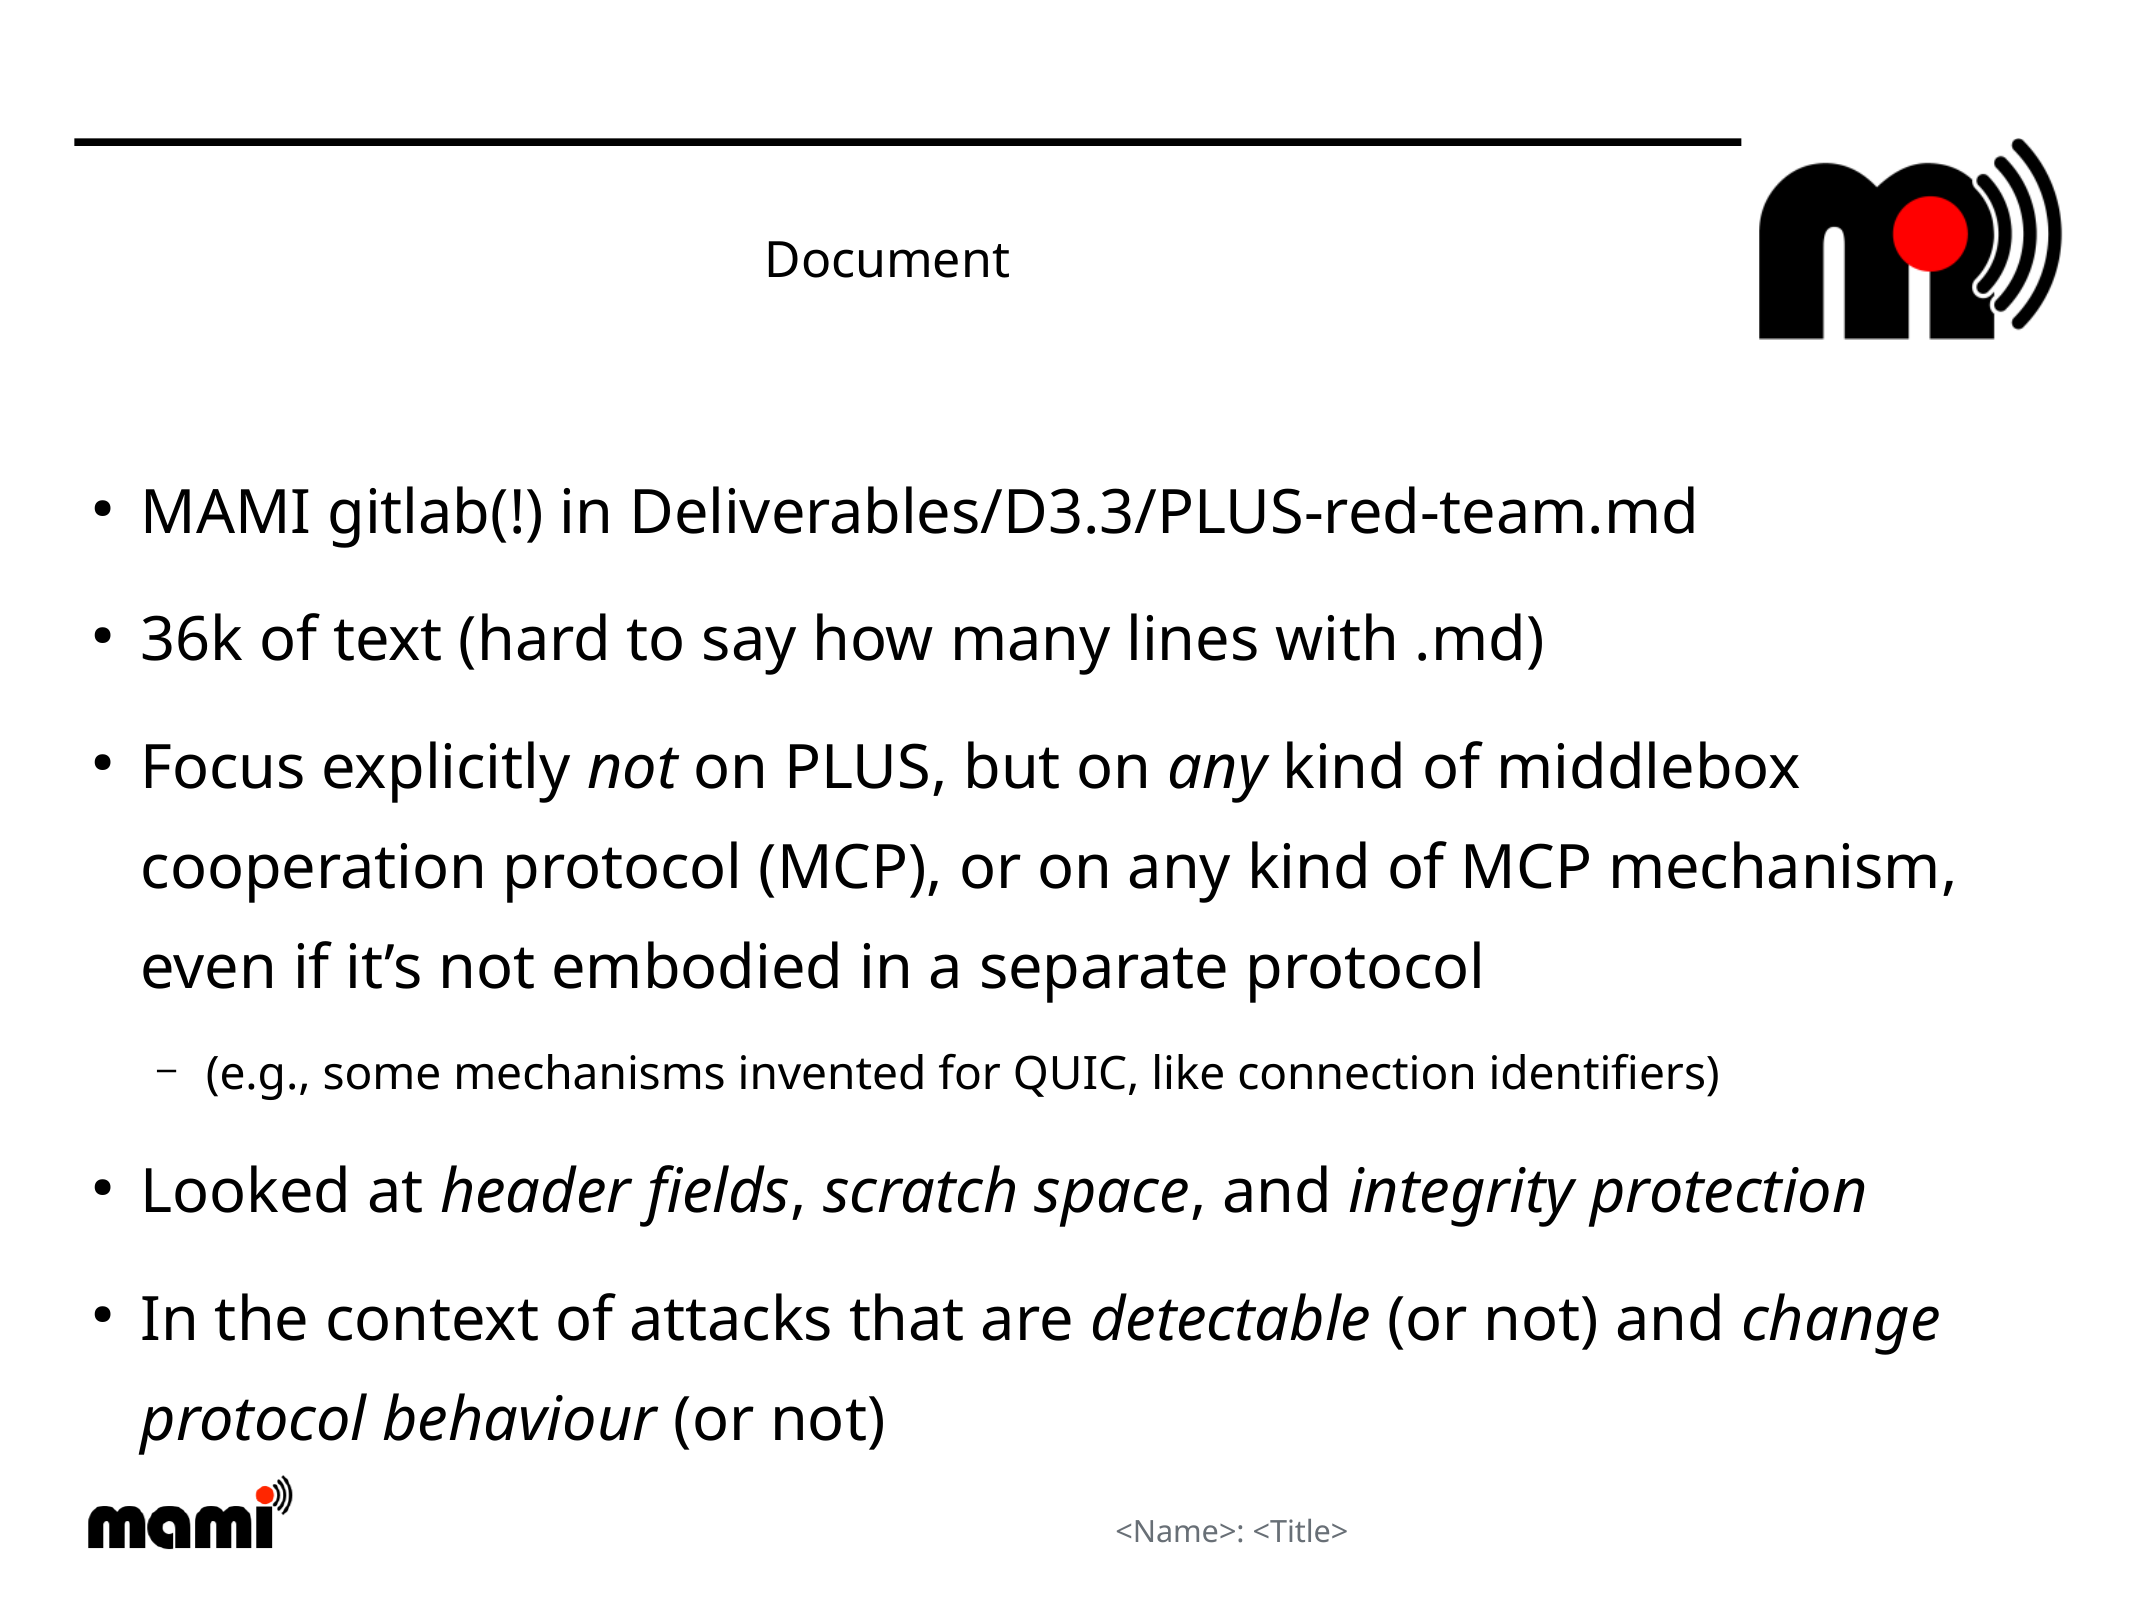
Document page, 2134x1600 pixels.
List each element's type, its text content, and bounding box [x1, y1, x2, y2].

title Document [75, 144, 1700, 372]
picture [1758, 138, 2065, 340]
picture [86, 1473, 294, 1552]
list MAMI gitlab(!) in Deliverables/D3.3/PLUS-red-team.md 36k of text (hard to say how many lines with .md) Focus explicitly not on PLUS, but on any kind of middlebox cooperation protocol (MCP), or on any kind of MCP mechanism, even if it’s not embodied in a separate protocol (e.g., some mechanisms invented for QUIC, like connection identifiers) Looked at header fields, scratch space, and integrity protection In the context of attacks that are detectable (or not) and change protocol behaviour (or not) [75, 451, 2053, 1462]
